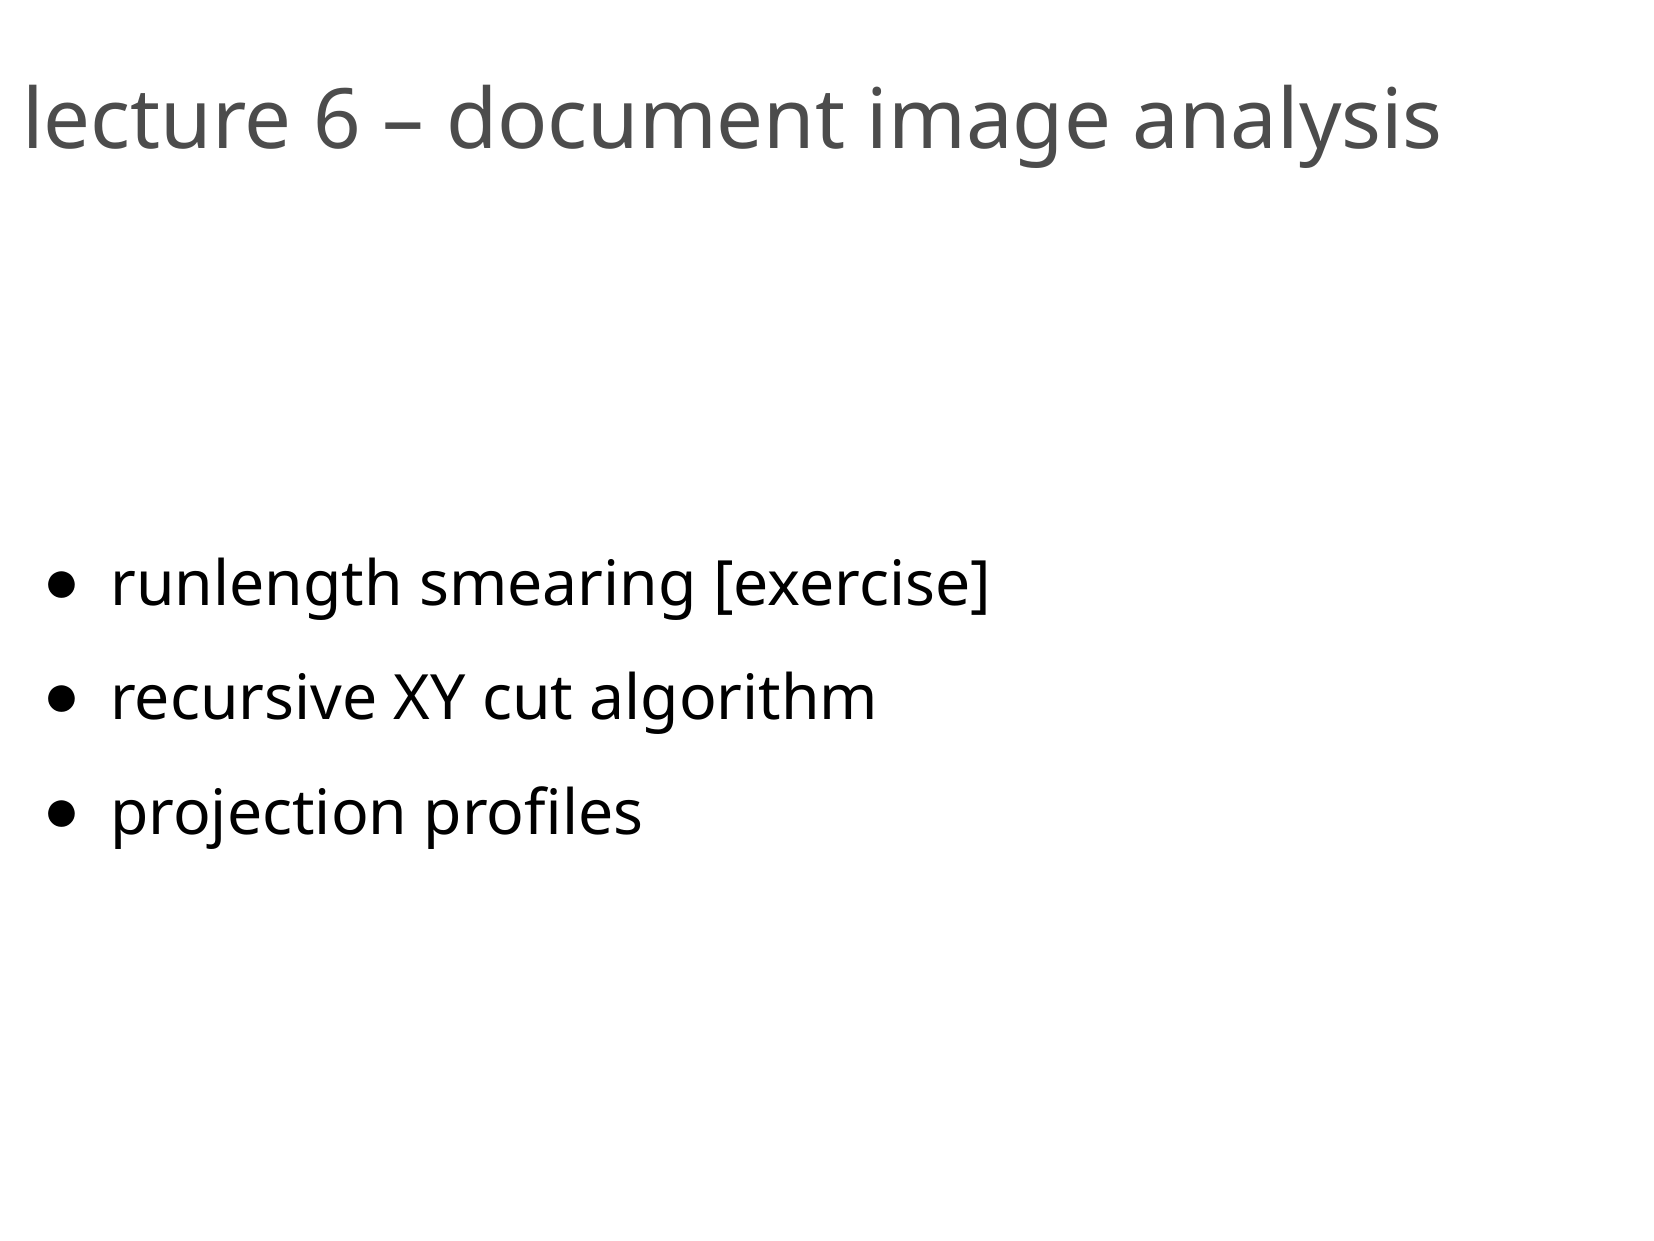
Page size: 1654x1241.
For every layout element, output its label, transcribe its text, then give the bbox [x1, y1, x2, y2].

list runlength smearing [exercise] recursive XY cut algorithm projection profiles [25, 233, 1654, 1158]
title lecture 6 – document image analysis [22, 0, 1654, 234]
